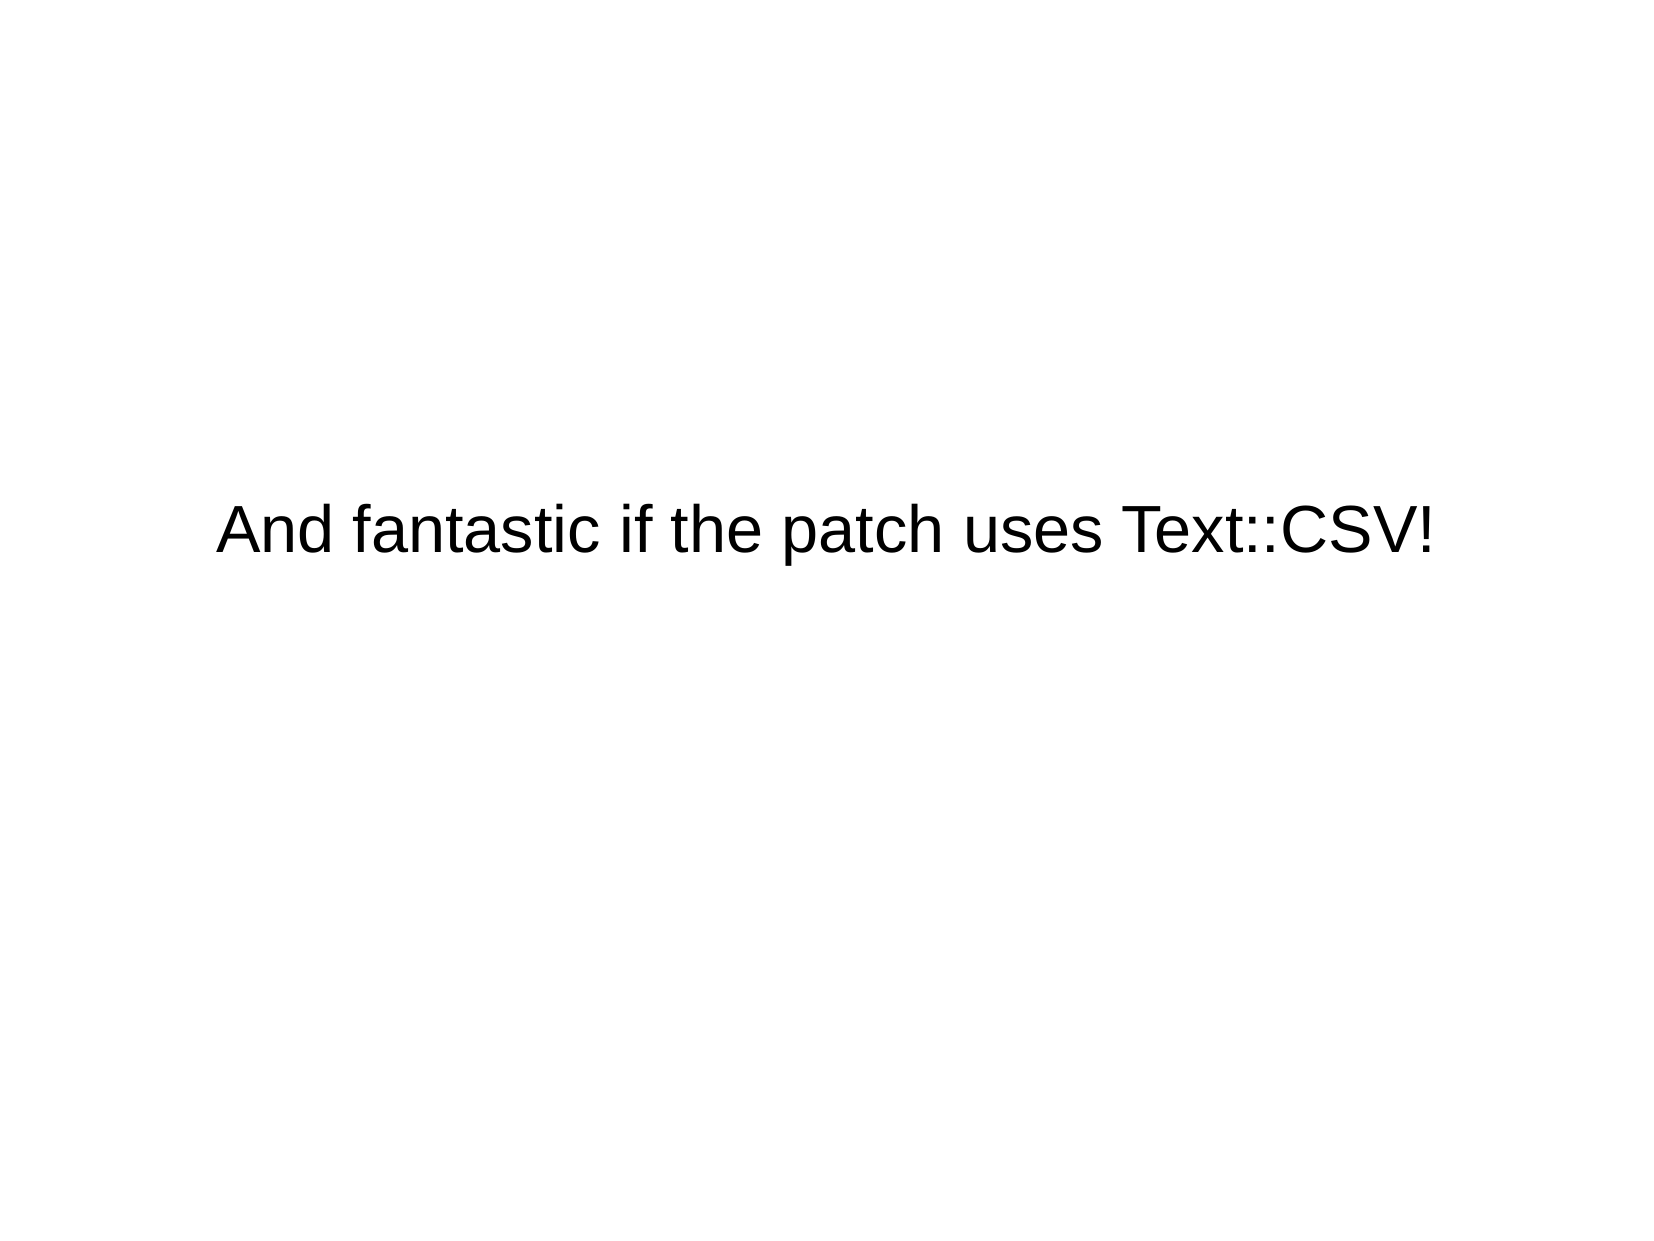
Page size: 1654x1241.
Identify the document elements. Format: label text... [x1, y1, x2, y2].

subtitle And fantastic if the patch uses Text::CSV! [82, 49, 1571, 1010]
